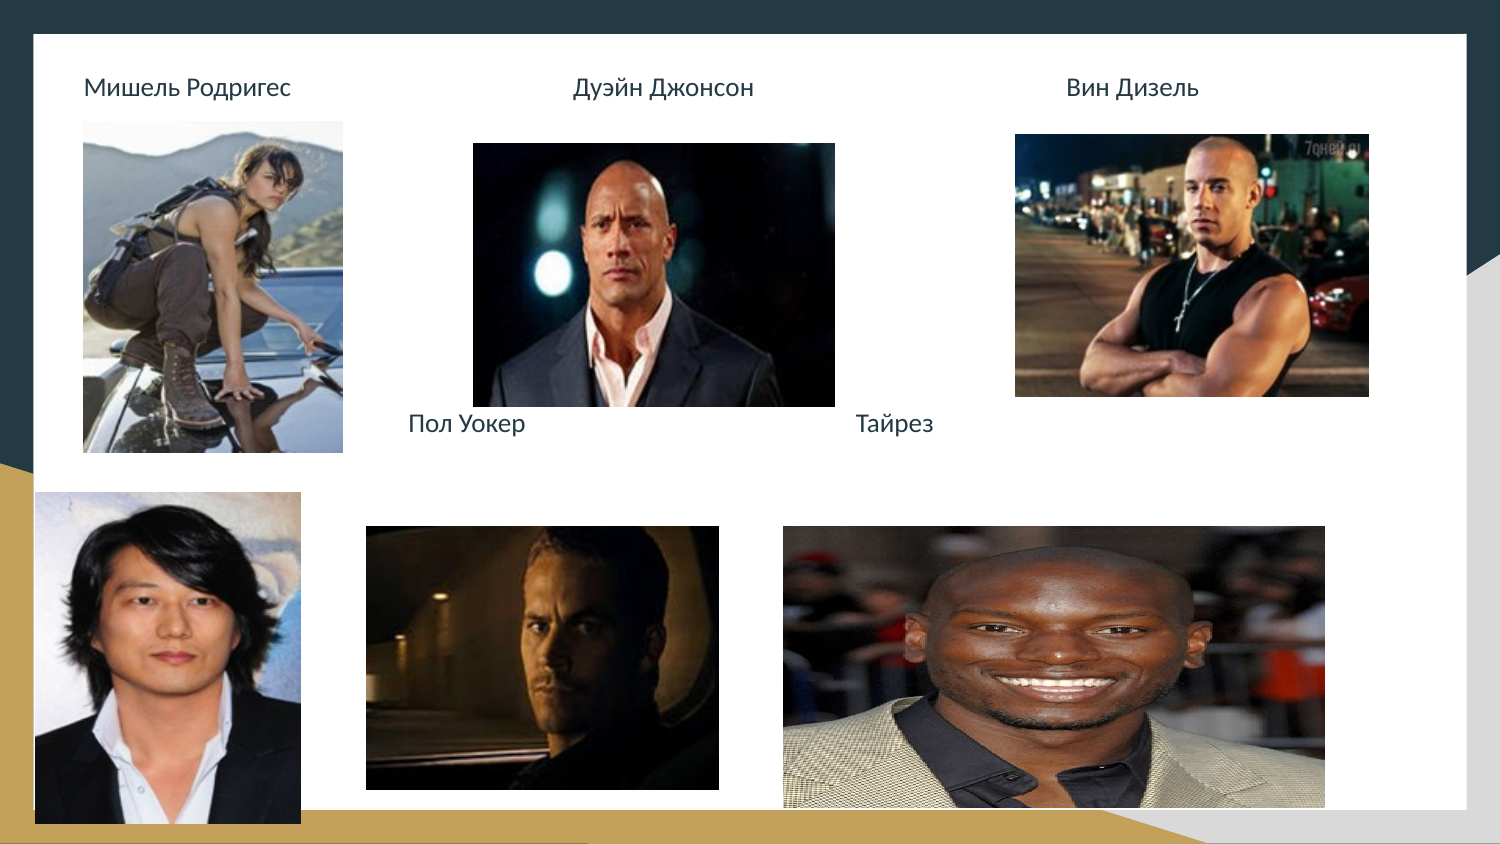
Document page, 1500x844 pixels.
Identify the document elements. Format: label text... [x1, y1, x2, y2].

picture [783, 526, 1325, 808]
picture [83, 121, 343, 453]
list Мишель Родригес Дуэйн Джонсон Вин Дизель Санг Кенг Пол Уокер Тайрез [26, 56, 1389, 762]
picture [1015, 134, 1369, 398]
picture [473, 143, 835, 407]
picture [366, 526, 719, 790]
picture [35, 492, 301, 824]
